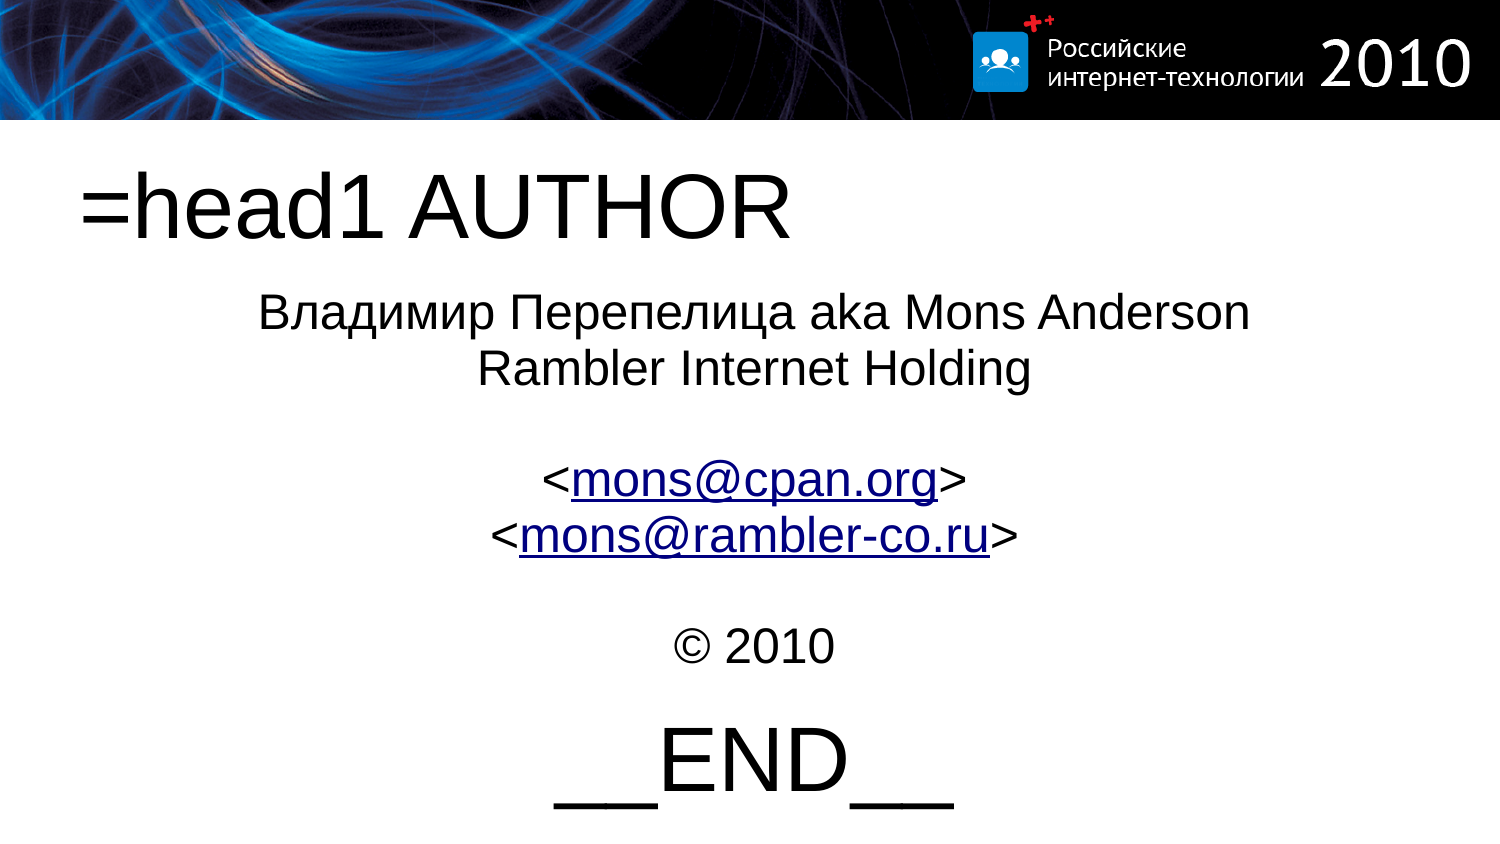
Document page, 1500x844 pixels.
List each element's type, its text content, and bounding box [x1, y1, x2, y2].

picture [0, 0, 1500, 120]
title =head1 AUTHOR [79, 155, 1430, 258]
subtitle Владимир Перепелица aka Mons Anderson Rambler Internet Holding <mons@cpan.org> <mons@rambler-co.ru> © 2010 [79, 279, 1430, 680]
title __END__ [79, 708, 1430, 812]
